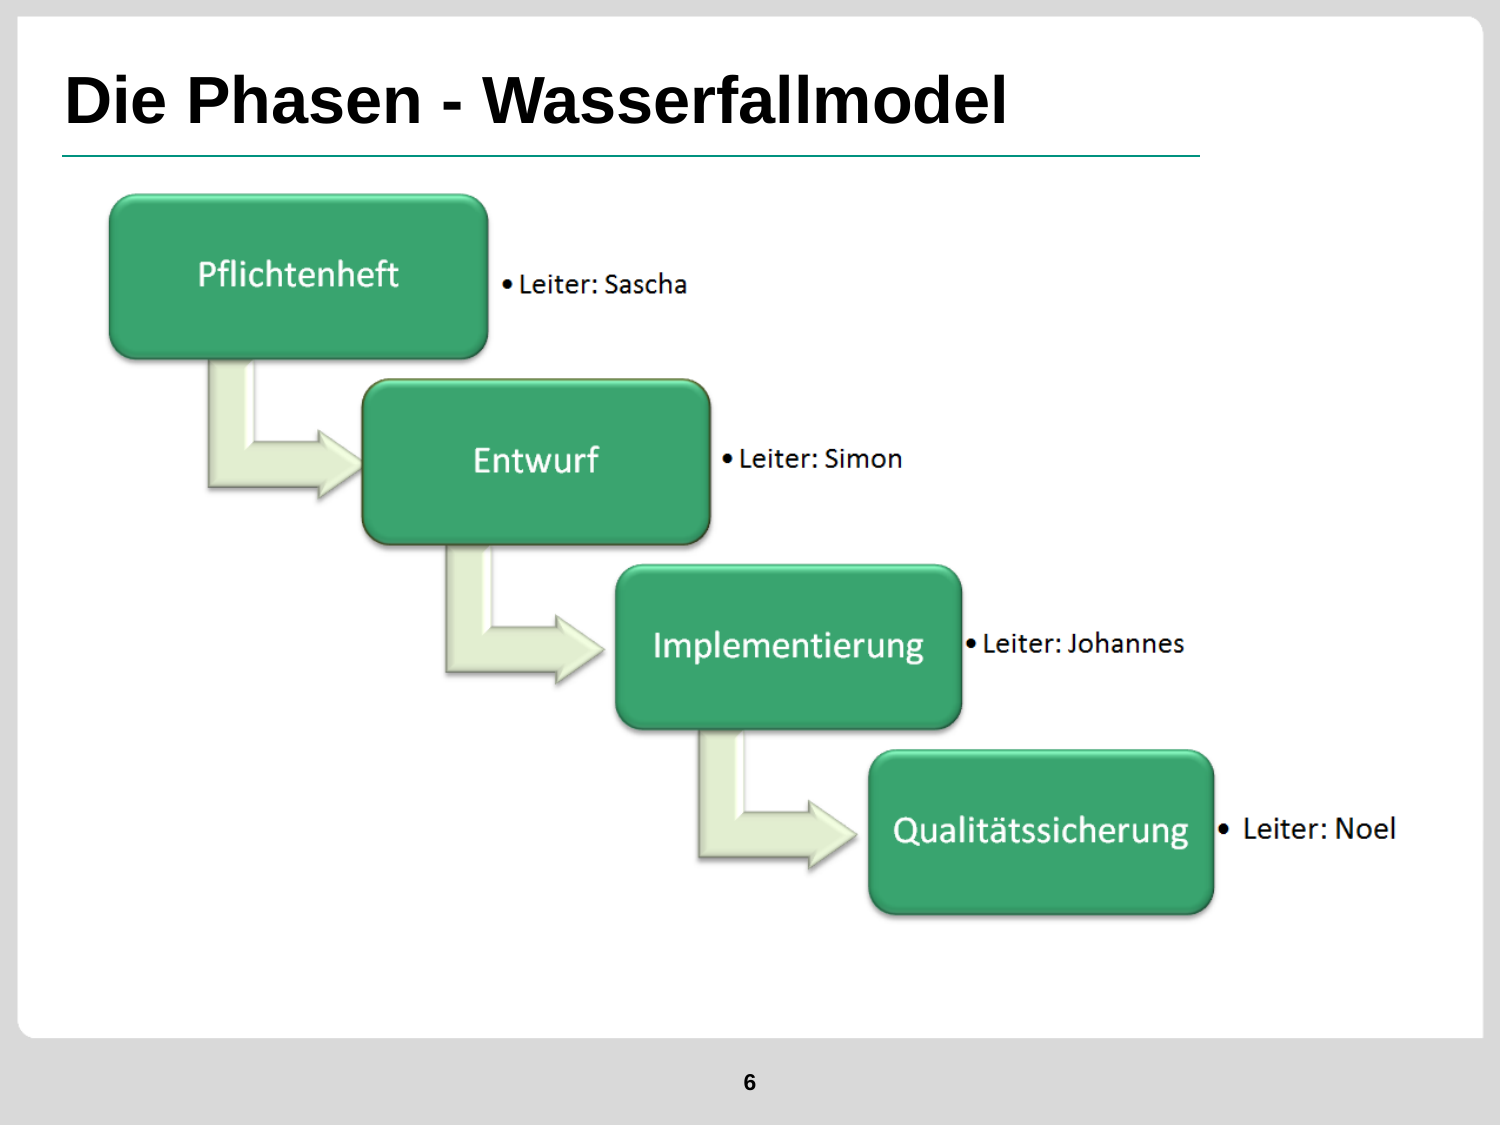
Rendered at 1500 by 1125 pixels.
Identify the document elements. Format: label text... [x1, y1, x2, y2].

picture [0, 0, 1500, 1125]
title Die Phasen - Wasserfallmodel [64, 54, 1114, 147]
list [45, 187, 1452, 991]
